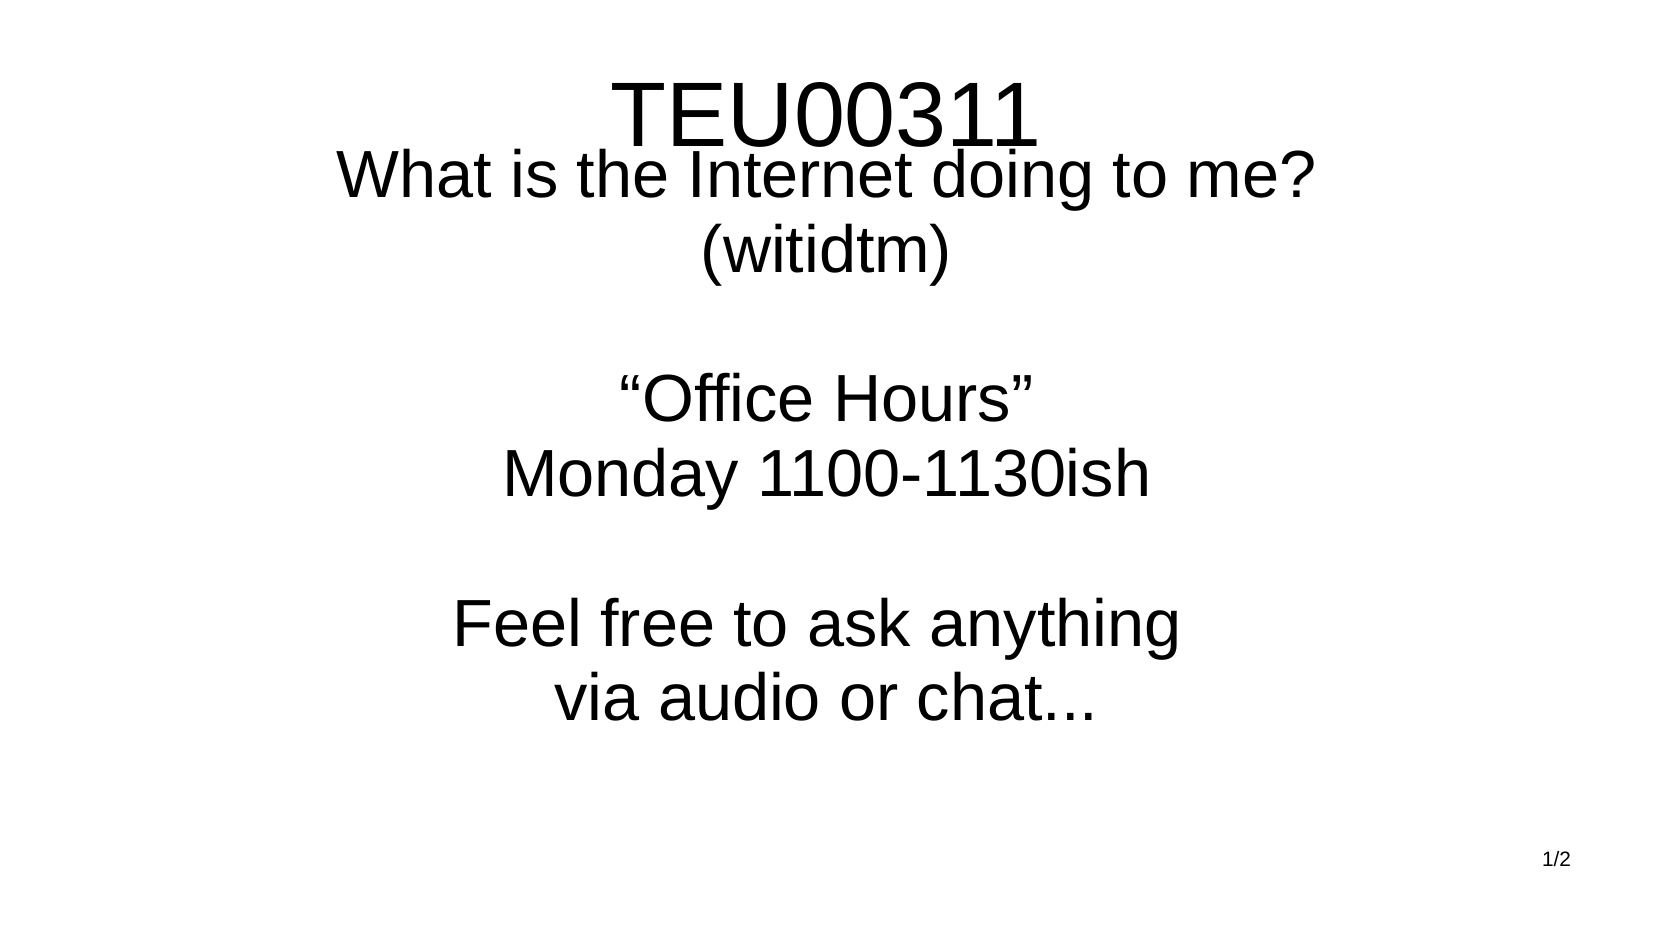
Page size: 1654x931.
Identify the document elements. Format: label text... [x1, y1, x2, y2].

subtitle What is the Internet doing to me? (witidtm) “Office Hours” Monday 1100-1130ish Feel free to ask anything via audio or chat... [82, 136, 1571, 838]
title TEU00311 [82, 37, 1571, 136]
